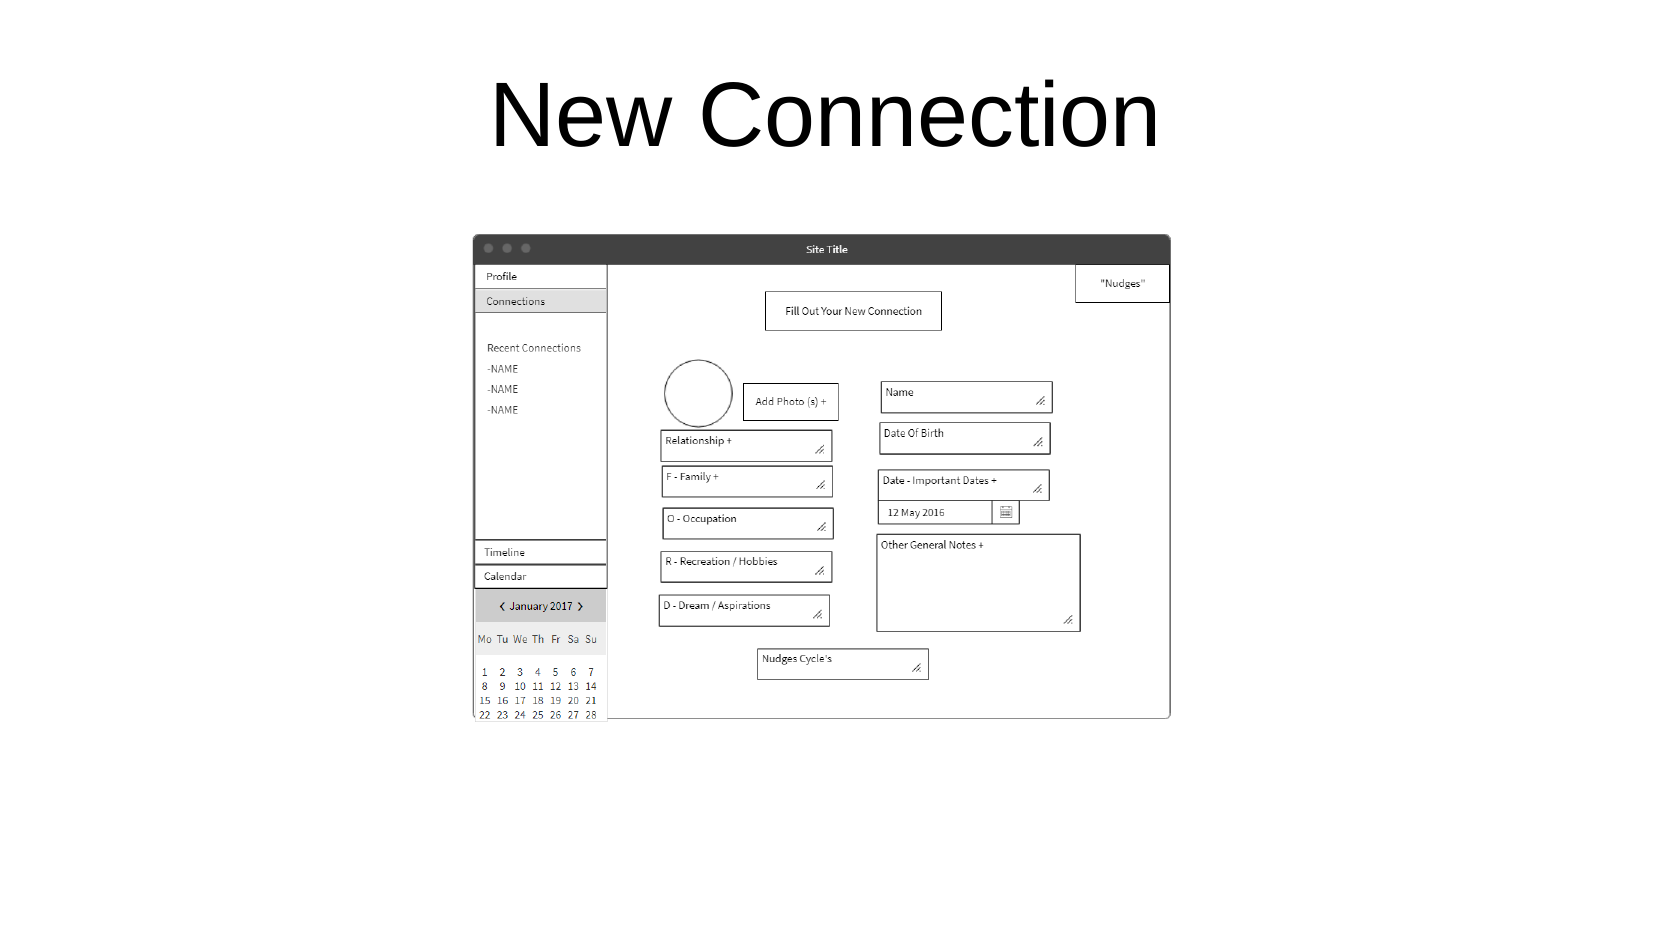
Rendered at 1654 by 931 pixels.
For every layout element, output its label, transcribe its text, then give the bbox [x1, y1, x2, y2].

title New Connection [82, 37, 1571, 193]
picture [446, 217, 1207, 758]
